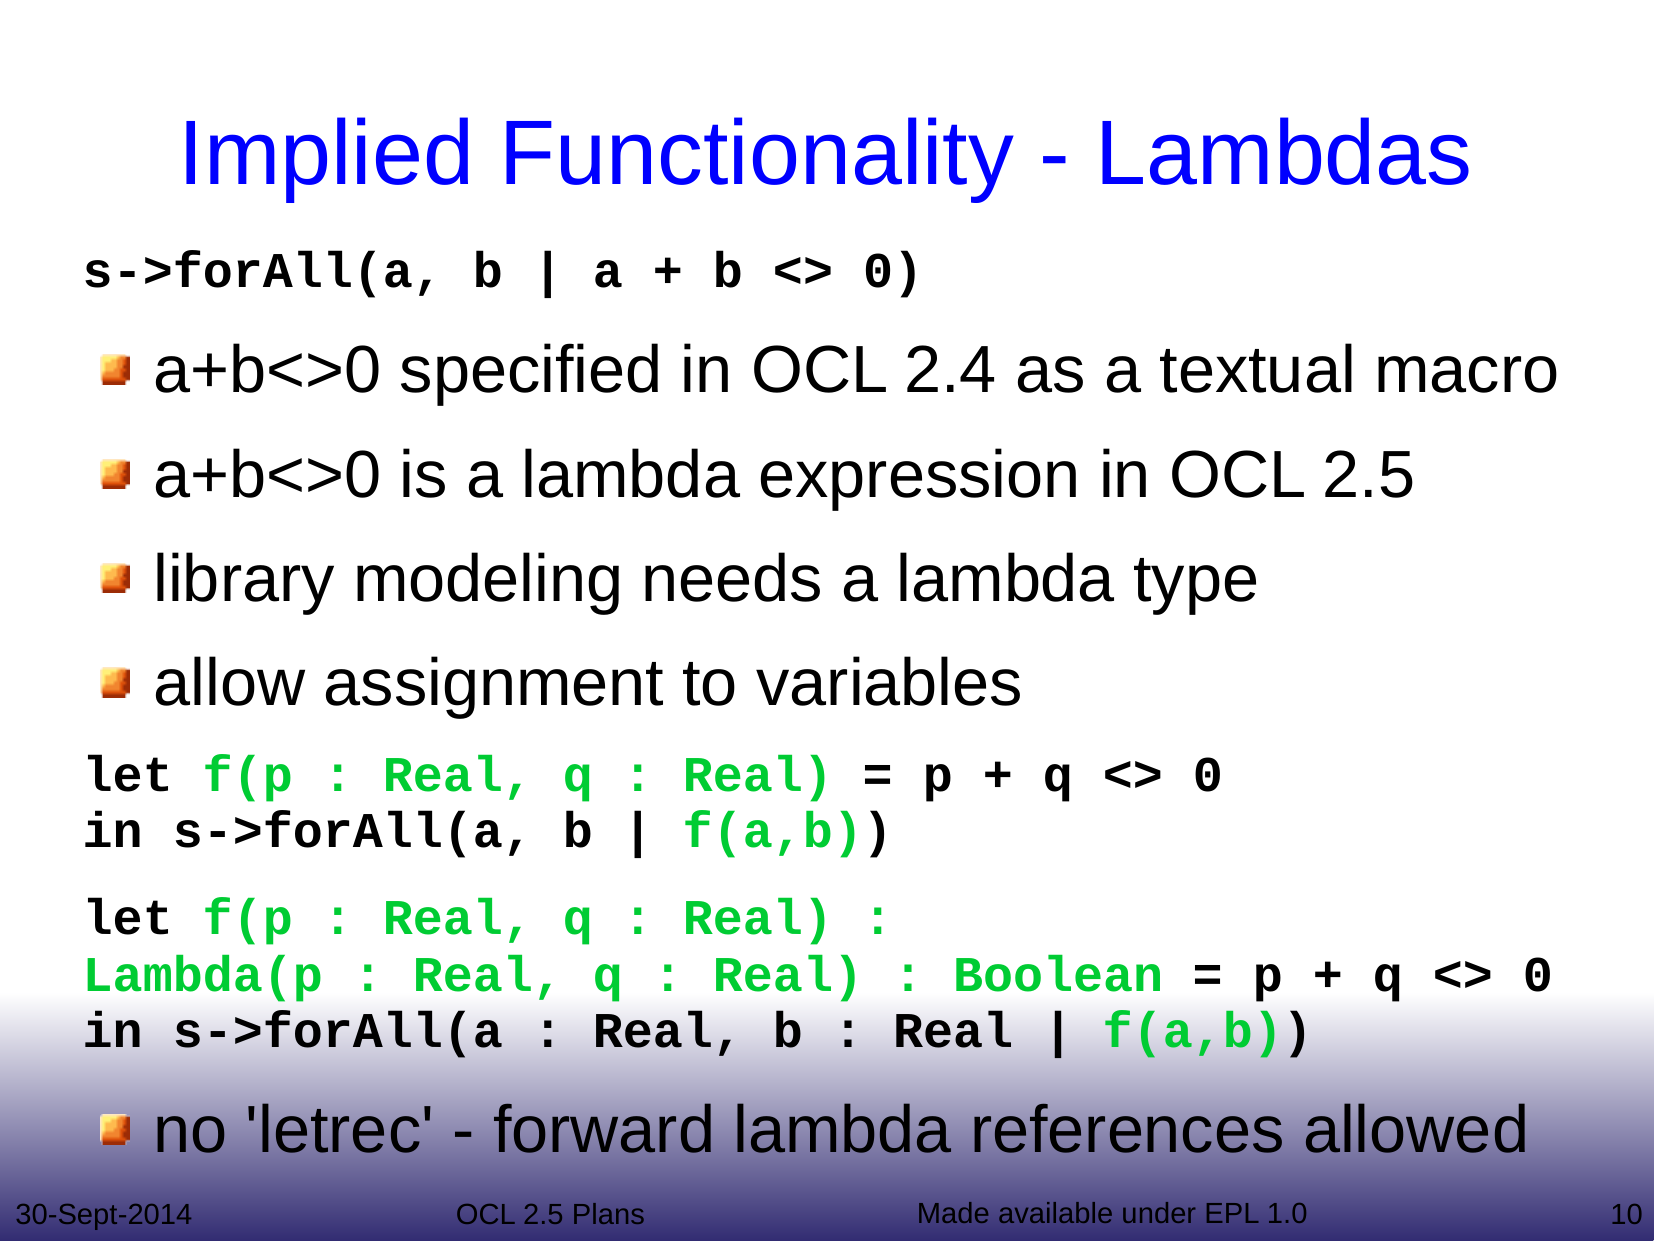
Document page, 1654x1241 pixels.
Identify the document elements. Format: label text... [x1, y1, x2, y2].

list s->forAll(a, b | a + b <> 0) a+b<>0 specified in OCL 2.4 as a textual macro a+b<>0 is a lambda expression in OCL 2.5 library modeling needs a lambda type allow assignment to variables let f(p : Real, q : Real) = p + q <> 0 in s->forAll(a, b | f(a,b)) let f(p : Real, q : Real) : Lambda(p : Real, q : Real) : Boolean = p + q <> 0 in s->forAll(a : Real, b : Real | f(a,b)) no 'letrec' - forward lambda references allowed [82, 246, 1571, 1212]
title Implied Functionality - Lambdas [82, 49, 1571, 246]
